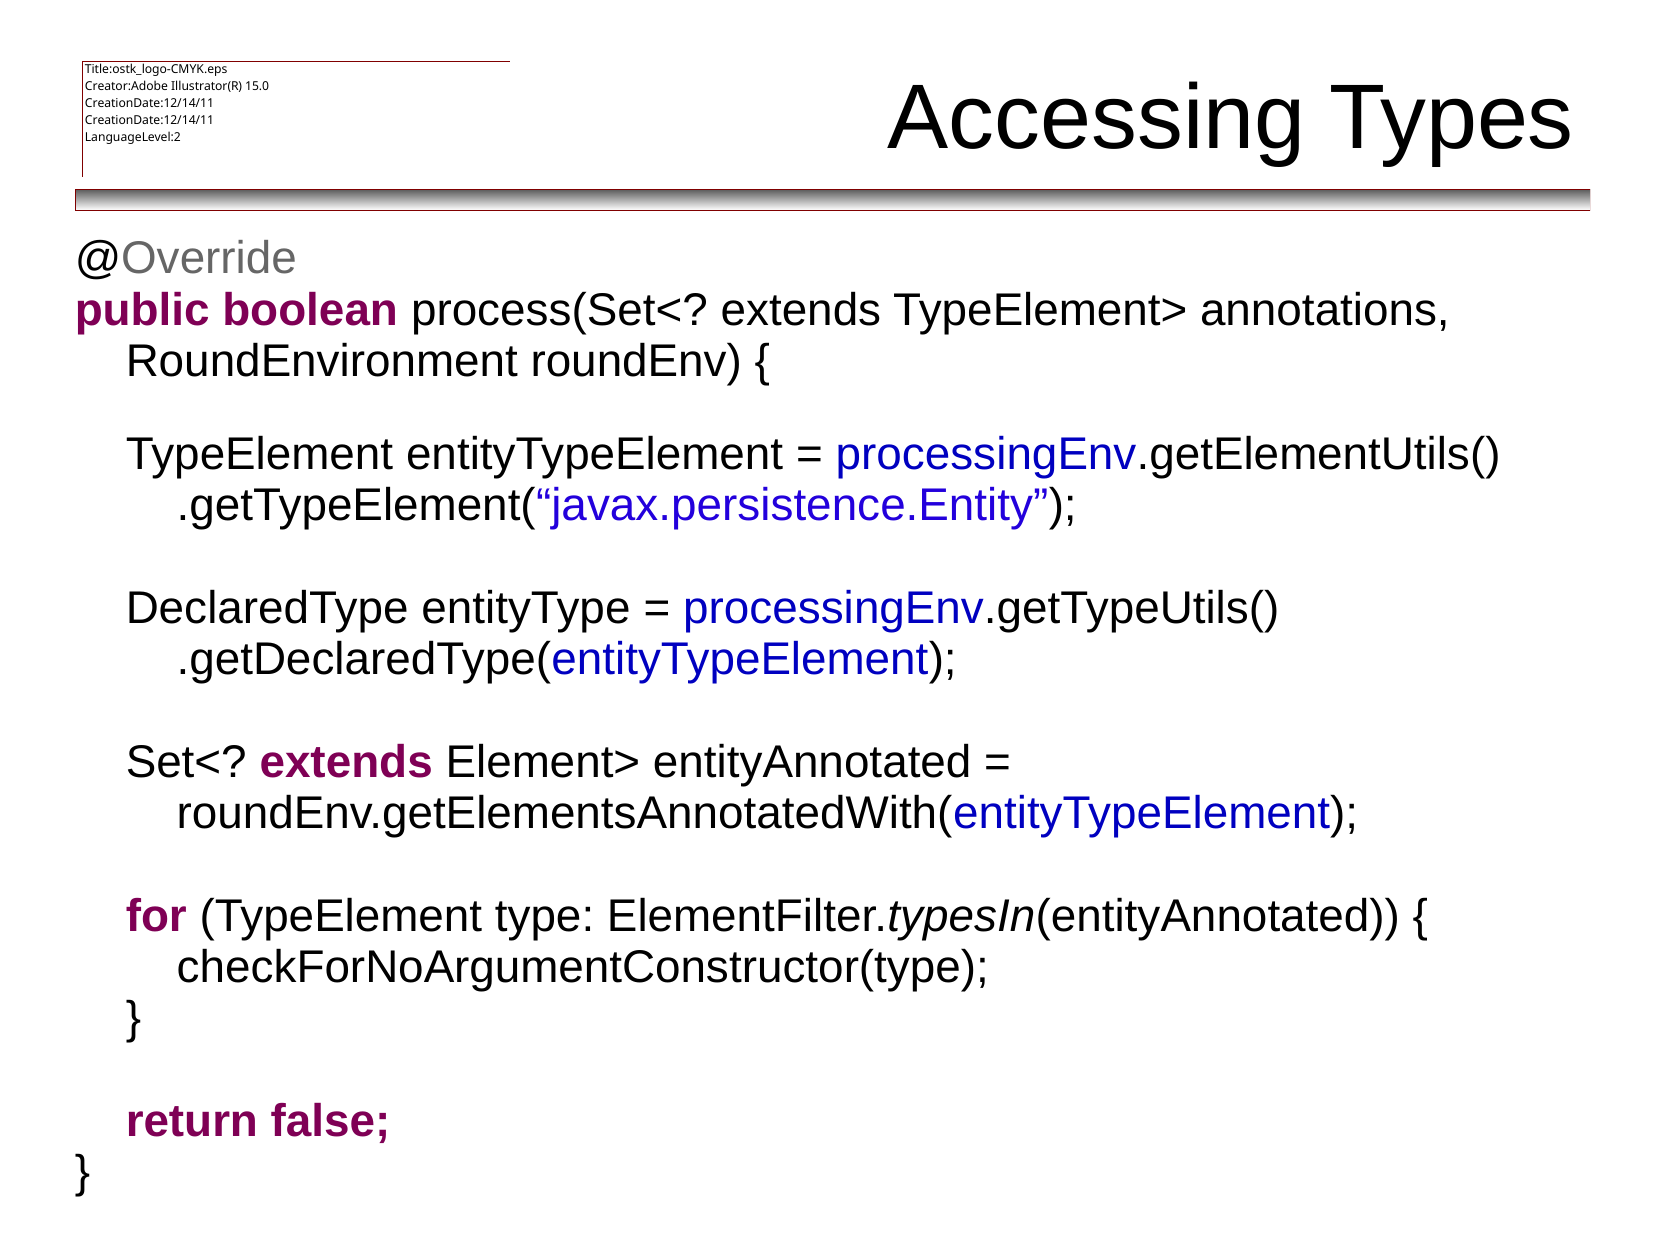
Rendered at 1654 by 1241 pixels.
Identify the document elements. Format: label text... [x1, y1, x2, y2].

text_box @Override public boolean process(Set<? extends TypeElement> annotations, RoundEnvironment roundEnv) { TypeElement entityTypeElement = processingEnv.getElementUtils() .getTypeElement(“javax.persistence.Entity”); DeclaredType entityType = processingEnv.getTypeUtils() .getDeclaredType(entityTypeElement); Set<? extends Element> entityAnnotated = roundEnv.getElementsAnnotatedWith(entityTypeElement); for (TypeElement type: ElementFilter.typesIn(entityAnnotated)) { checkForNoArgumentConstructor(type); } return false; } [60, 225, 1576, 1205]
title Accessing Types [529, 65, 1576, 169]
